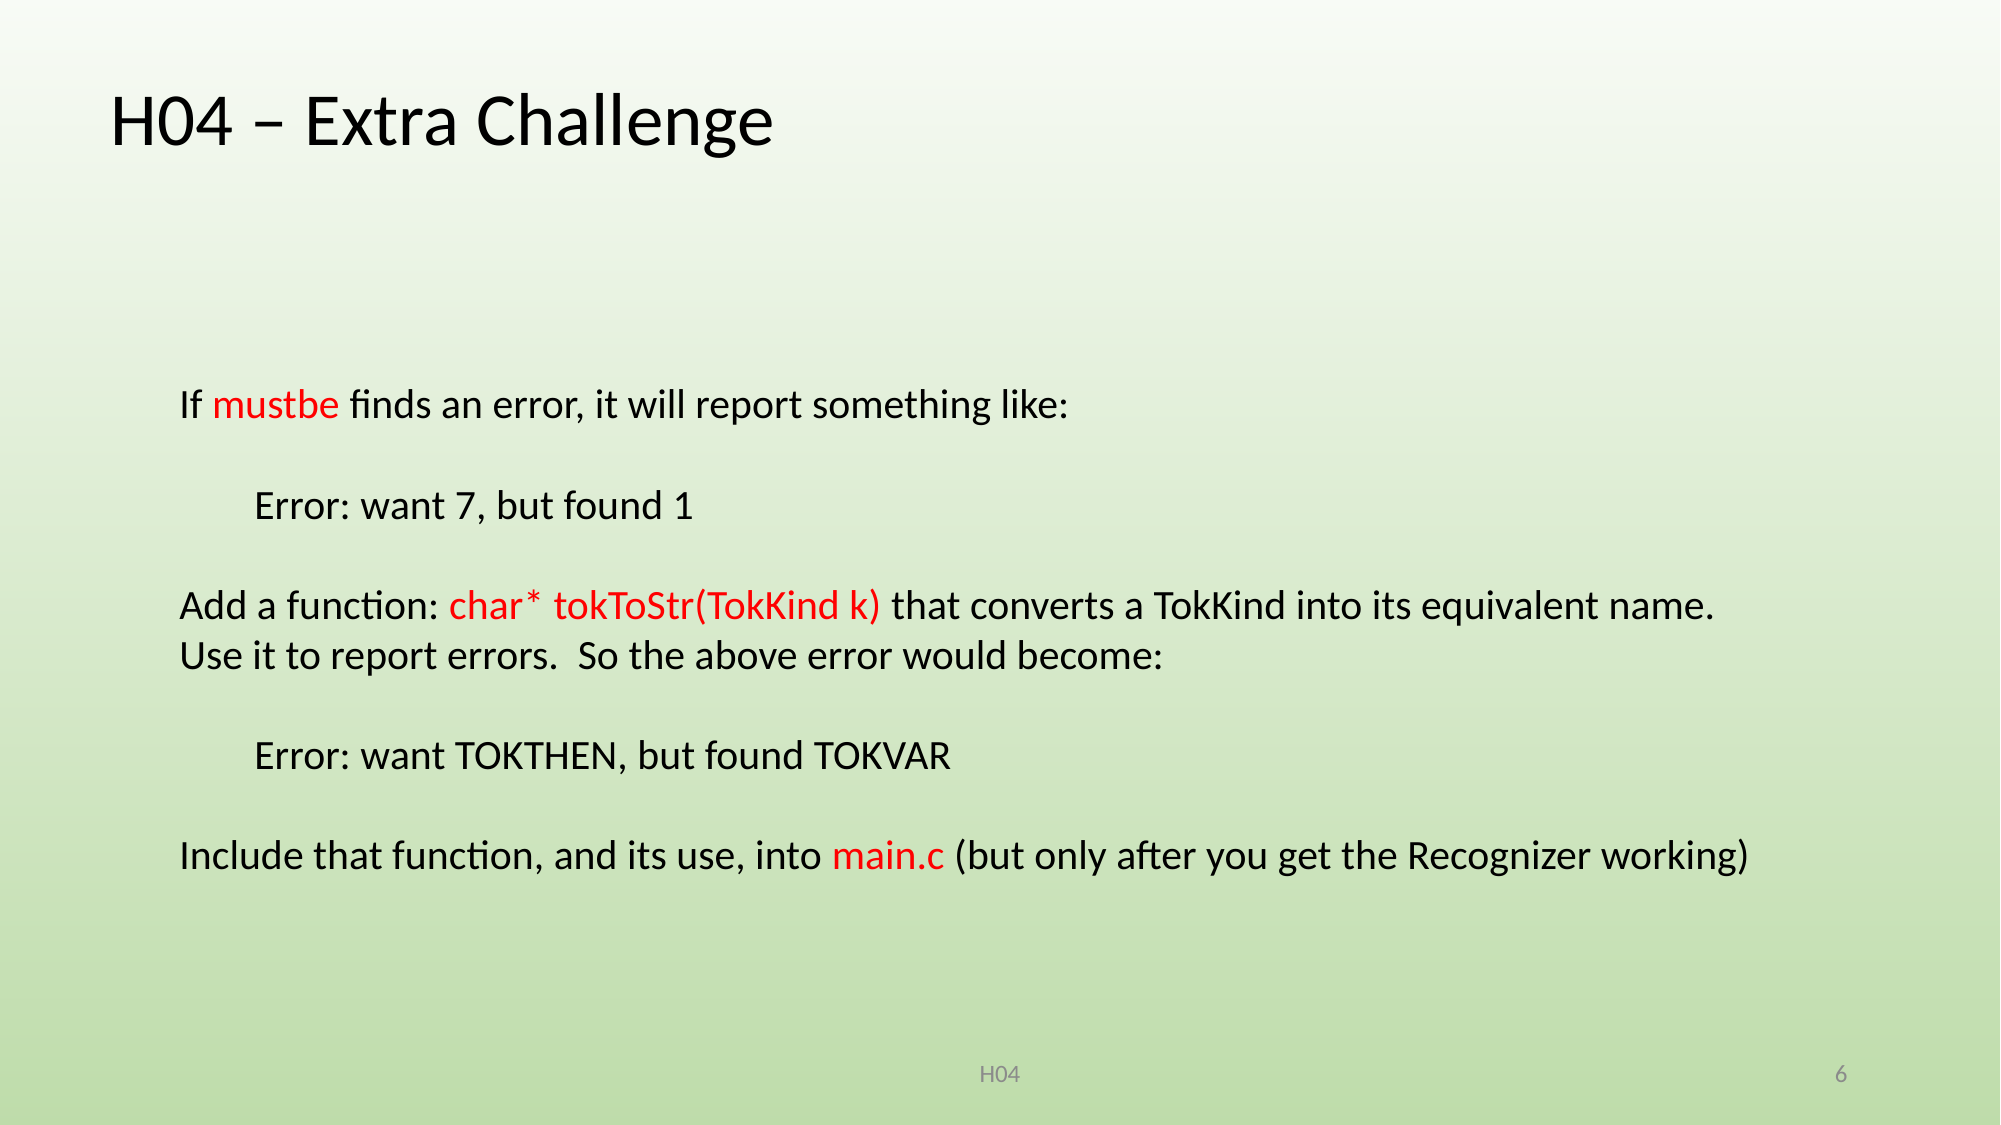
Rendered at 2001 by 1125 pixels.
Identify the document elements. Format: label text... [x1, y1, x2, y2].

footer H04 [662, 1042, 1338, 1103]
text_box H04 – Extra Challenge [96, 63, 1804, 169]
text_box If mustbe finds an error, it will report something like: Error: want 7, but found 1 Add a function: char* tokToStr(TokKind k) that converts a TokKind into its equivalent name. Use it to report errors. So the above error would become: Error: want TOKTHEN, but found TOKVAR Include that function, and its use, into main.c (but only after you get the Recognizer working) [164, 369, 1775, 886]
slide_number <number> [1412, 1042, 1863, 1103]
